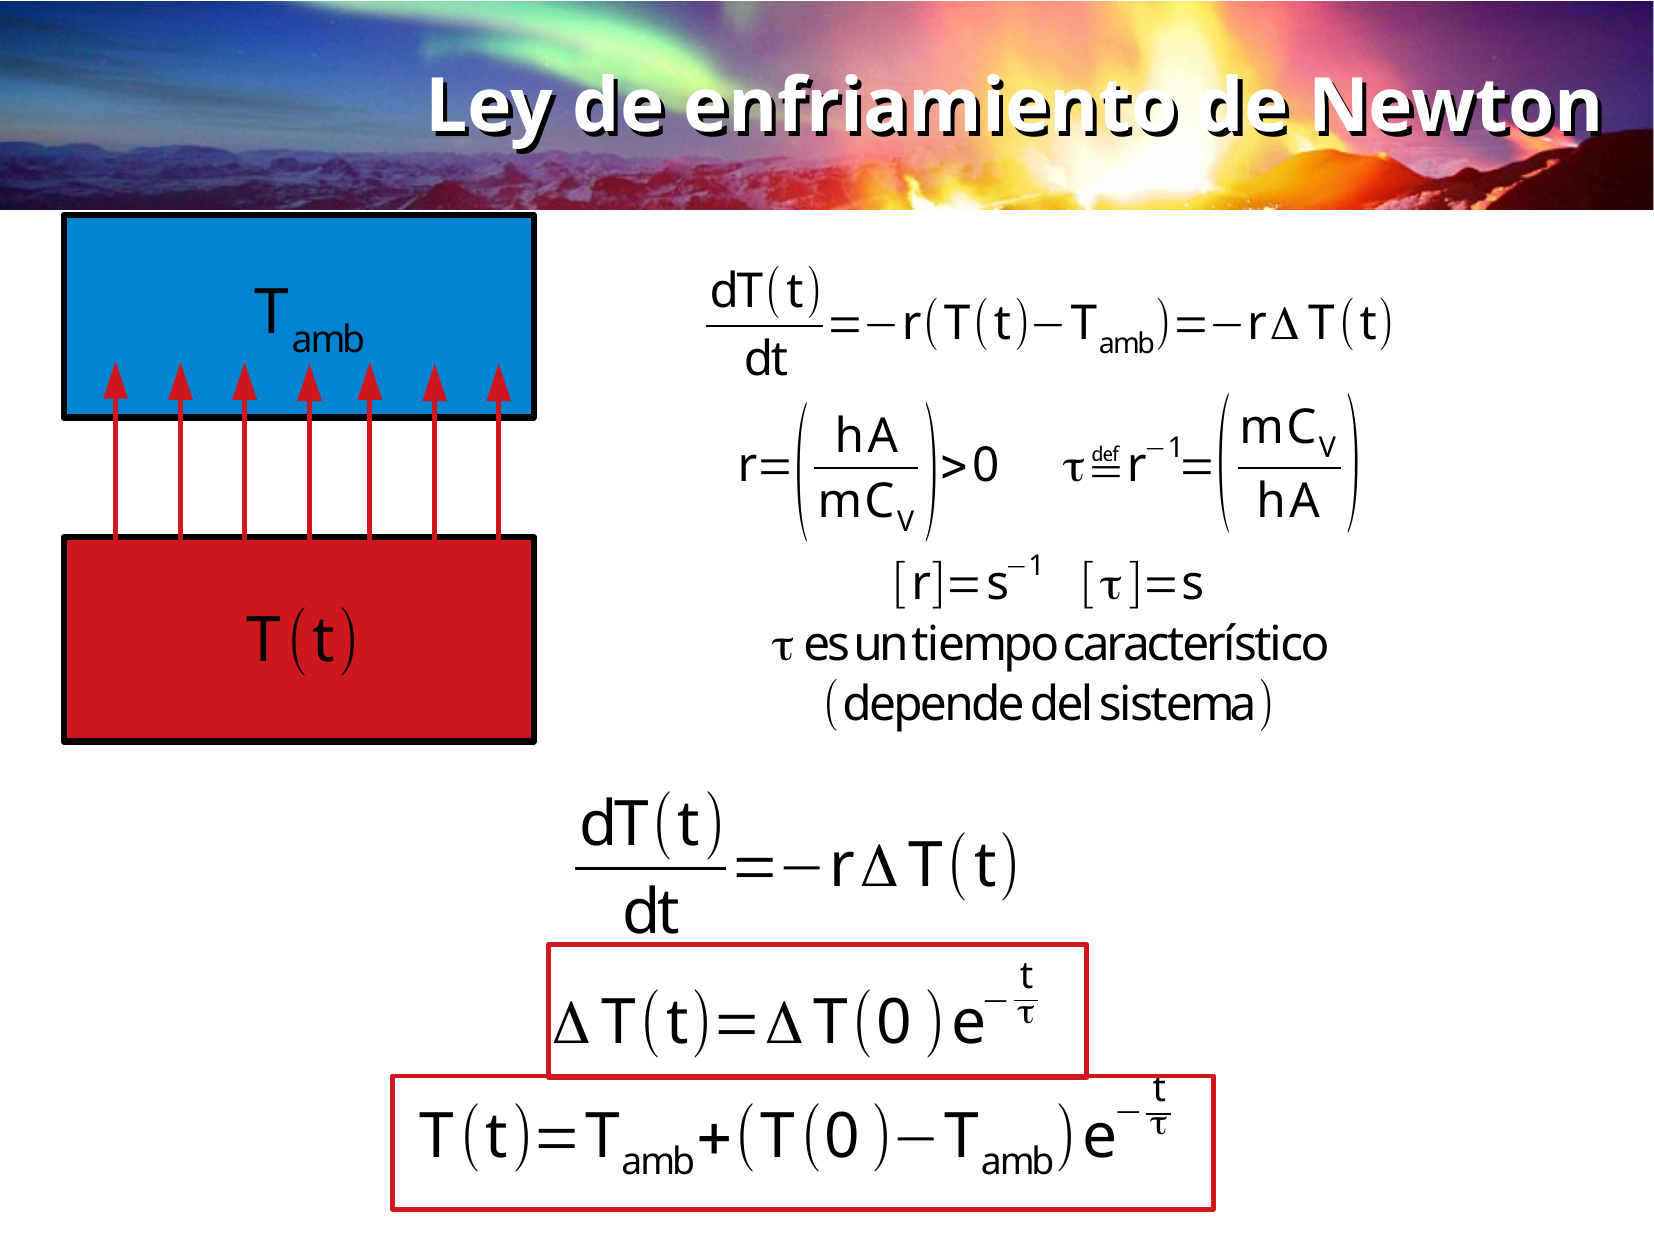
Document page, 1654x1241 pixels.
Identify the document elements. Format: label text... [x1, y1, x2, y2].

text_box [63, 537, 534, 742]
chart [238, 601, 366, 680]
chart [246, 273, 370, 362]
title Ley de enfriamiento de Newton [45, 15, 1606, 191]
picture [0, 1, 1654, 210]
text_box [1, 1160, 1649, 1240]
text_box [395, 1160, 1211, 1207]
chart [698, 262, 1401, 735]
text_box [63, 215, 534, 418]
chart [551, 947, 1084, 1074]
chart [412, 785, 1179, 1074]
chart [412, 1078, 1179, 1184]
